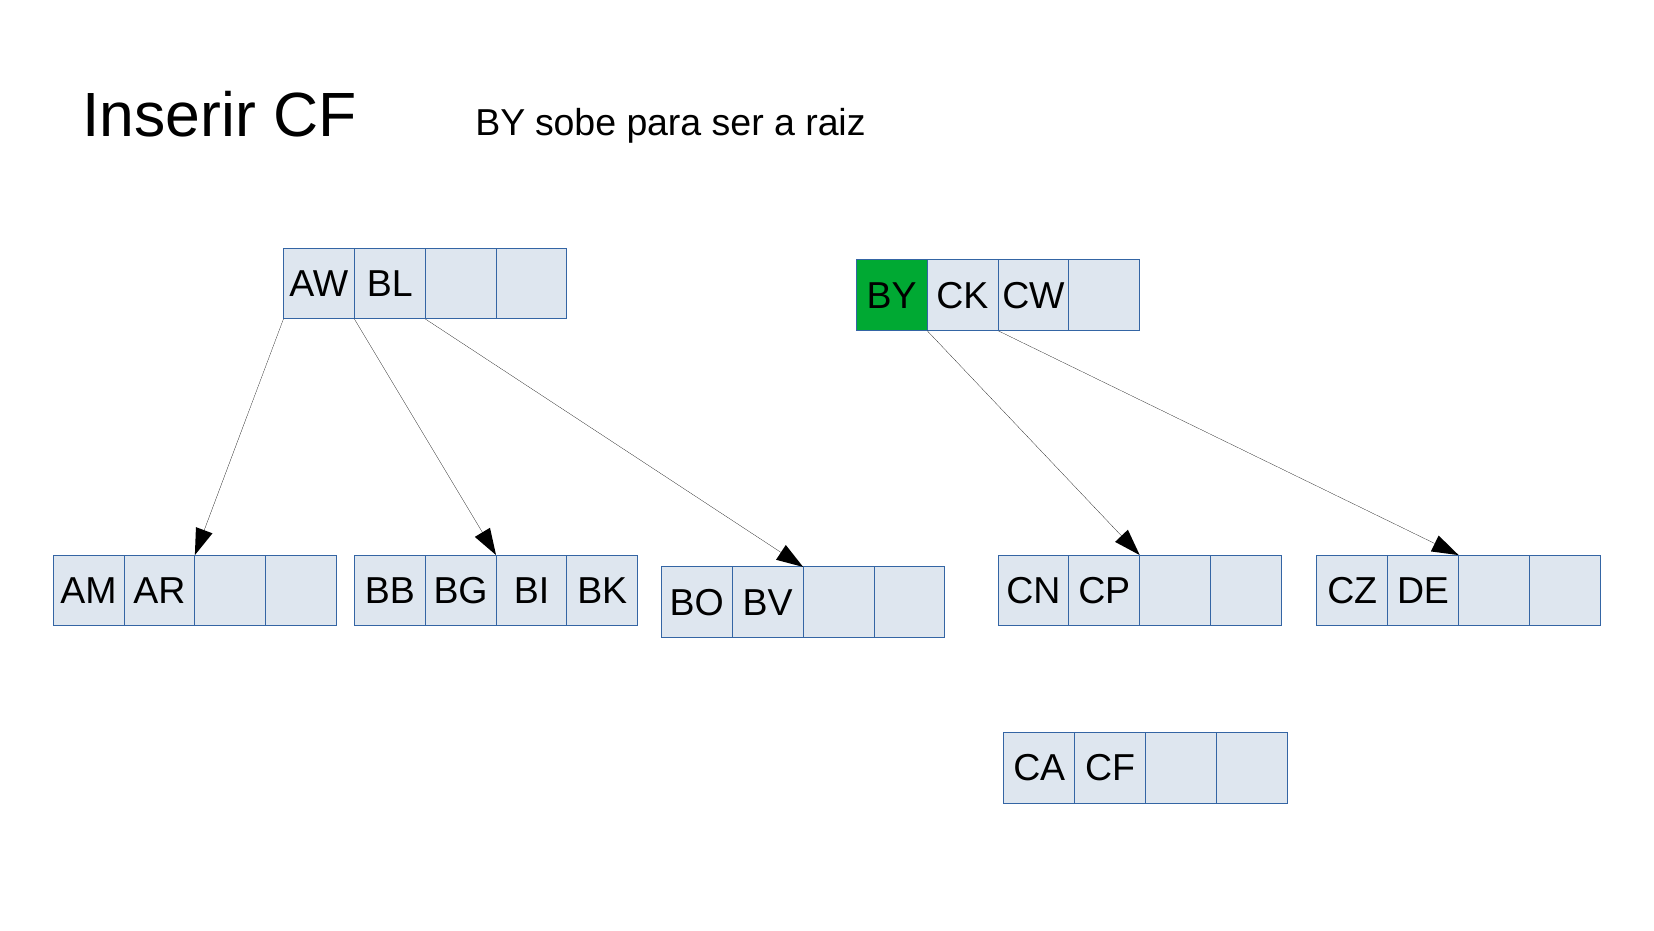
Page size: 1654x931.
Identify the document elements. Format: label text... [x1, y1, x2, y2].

text_box [803, 566, 945, 638]
text_box BY sobe para ser a raiz [460, 93, 957, 193]
text_box BI [496, 555, 566, 626]
text_box AR [124, 555, 194, 626]
text_box [194, 555, 337, 626]
text_box CP [1068, 555, 1139, 626]
text_box AW [283, 248, 354, 319]
text_box [1139, 555, 1282, 626]
text_box BO [661, 566, 732, 638]
text_box BB [354, 555, 425, 626]
text_box BK [566, 555, 638, 626]
text_box CN [998, 555, 1068, 626]
text_box BG [425, 555, 496, 626]
text_box CK [927, 259, 998, 331]
text_box AM [53, 555, 124, 626]
text_box CW [998, 259, 1068, 331]
text_box [425, 248, 567, 319]
text_box [1068, 259, 1140, 331]
text_box BV [732, 566, 803, 638]
text_box BL [354, 248, 425, 319]
text_box CF [1074, 732, 1145, 804]
text_box DE [1387, 555, 1458, 626]
text_box BY [856, 259, 927, 331]
text_box [1458, 555, 1601, 626]
title Inserir CF [82, 37, 1571, 193]
text_box CZ [1316, 555, 1387, 626]
text_box [1145, 732, 1288, 804]
text_box CA [1003, 732, 1074, 804]
